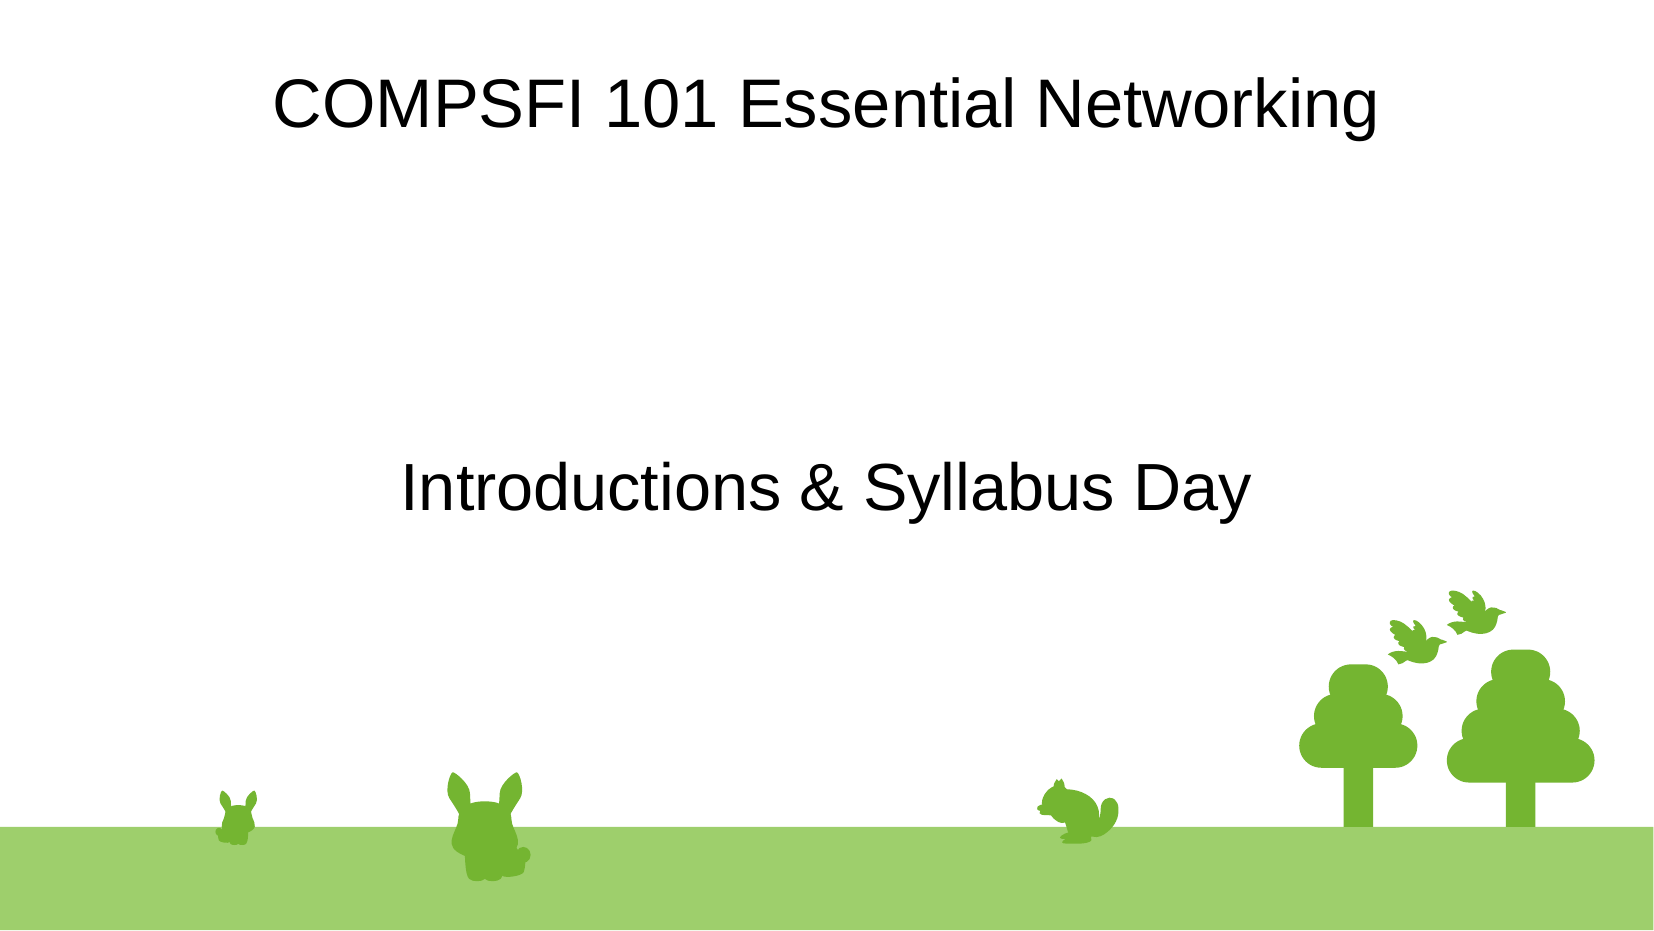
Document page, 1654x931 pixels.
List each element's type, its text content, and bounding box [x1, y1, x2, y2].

title COMPSFI 101 Essential Networking [88, 29, 1565, 178]
subtitle Introductions & Syllabus Day [88, 206, 1565, 768]
